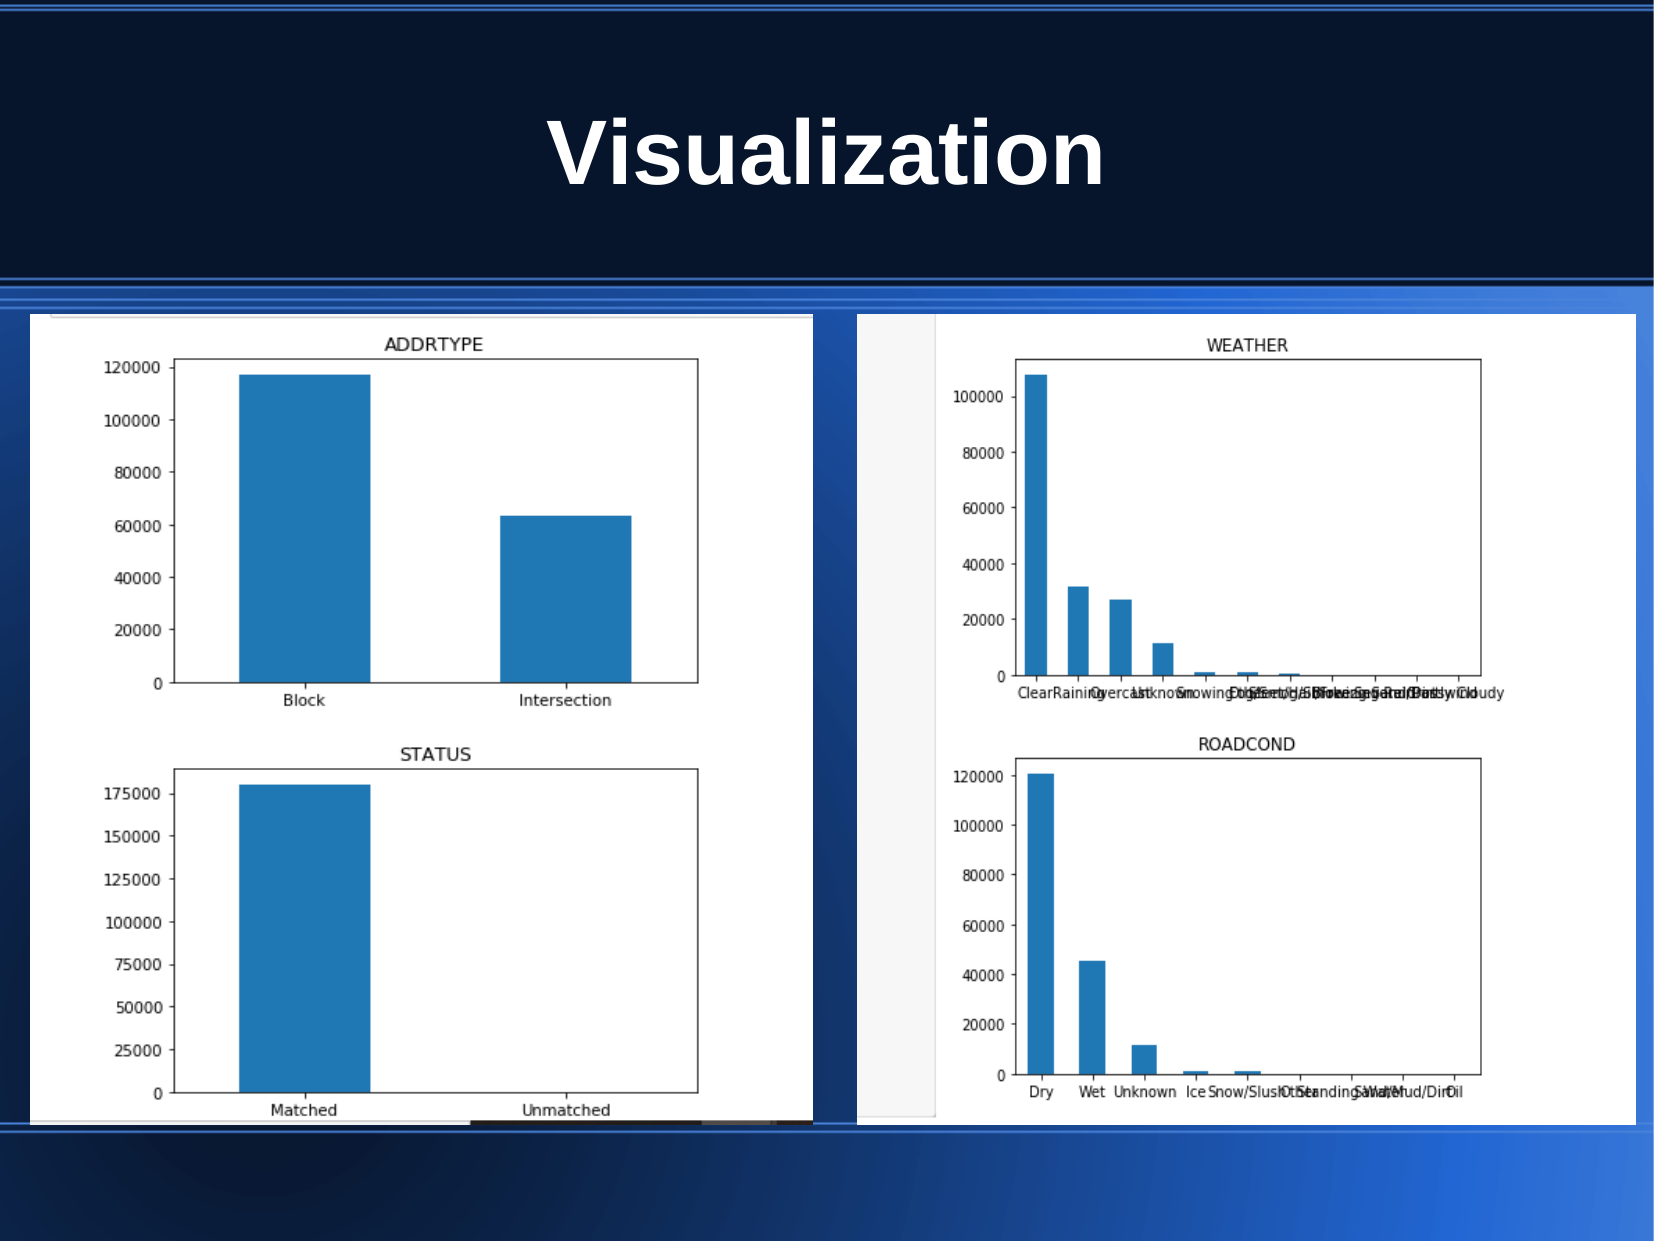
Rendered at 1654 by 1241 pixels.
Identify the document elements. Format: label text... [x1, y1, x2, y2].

title Visualization [82, 49, 1571, 257]
picture [0, 0, 1654, 1241]
